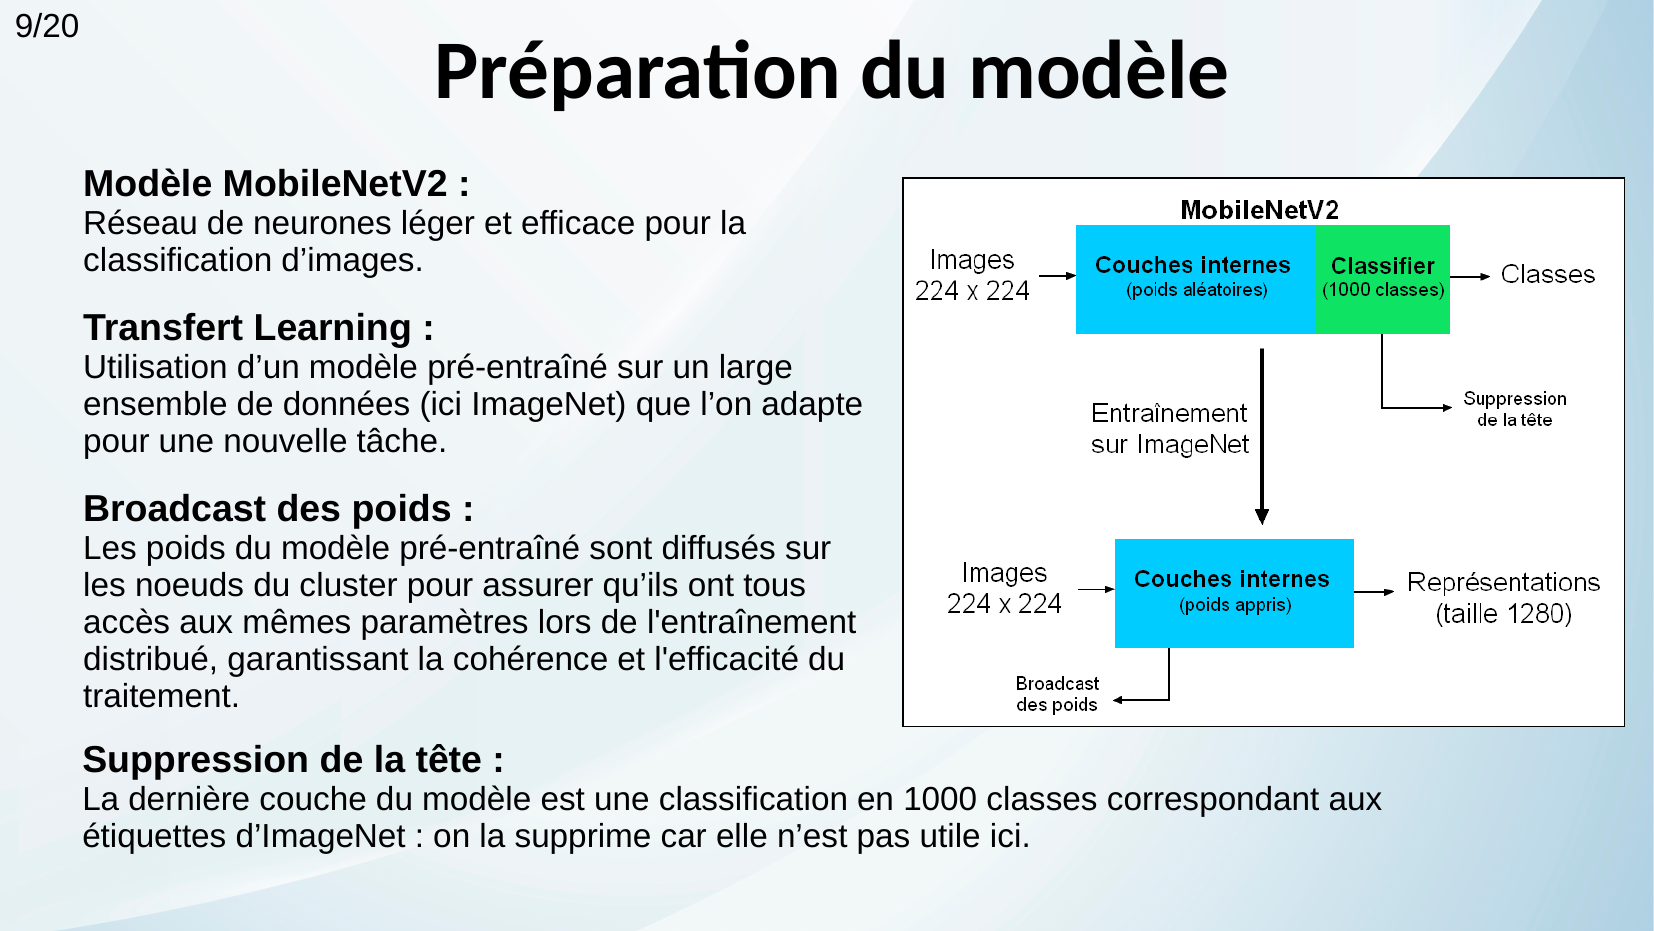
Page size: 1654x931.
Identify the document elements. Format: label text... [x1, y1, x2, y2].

text_box 9/20 [0, 0, 88, 60]
picture [0, 0, 1654, 931]
text_box Suppression de la tête : La dernière couche du modèle est une classification en 1000 classes correspondant aux étiquettes d’ImageNet : on la supprime car elle n’est pas utile ici. [67, 731, 1477, 863]
text_box Modèle MobileNetV2 : Réseau de neurones léger et efficace pour la classification d’images. Transfert Learning : Utilisation d’un modèle pré-entraîné sur un large ensemble de données (ici ImageNet) que l’on adapte pour une nouvelle tâche. Broadcast des poids : Les poids du modèle pré-entraîné sont diffusés sur les noeuds du cluster pour assurer qu’ils ont tous accès aux mêmes paramètres lors de l'entraînement distribué, garantissant la cohérence et l'efficacité du traitement. [68, 155, 886, 723]
title Préparation du modèle [88, 0, 1577, 156]
